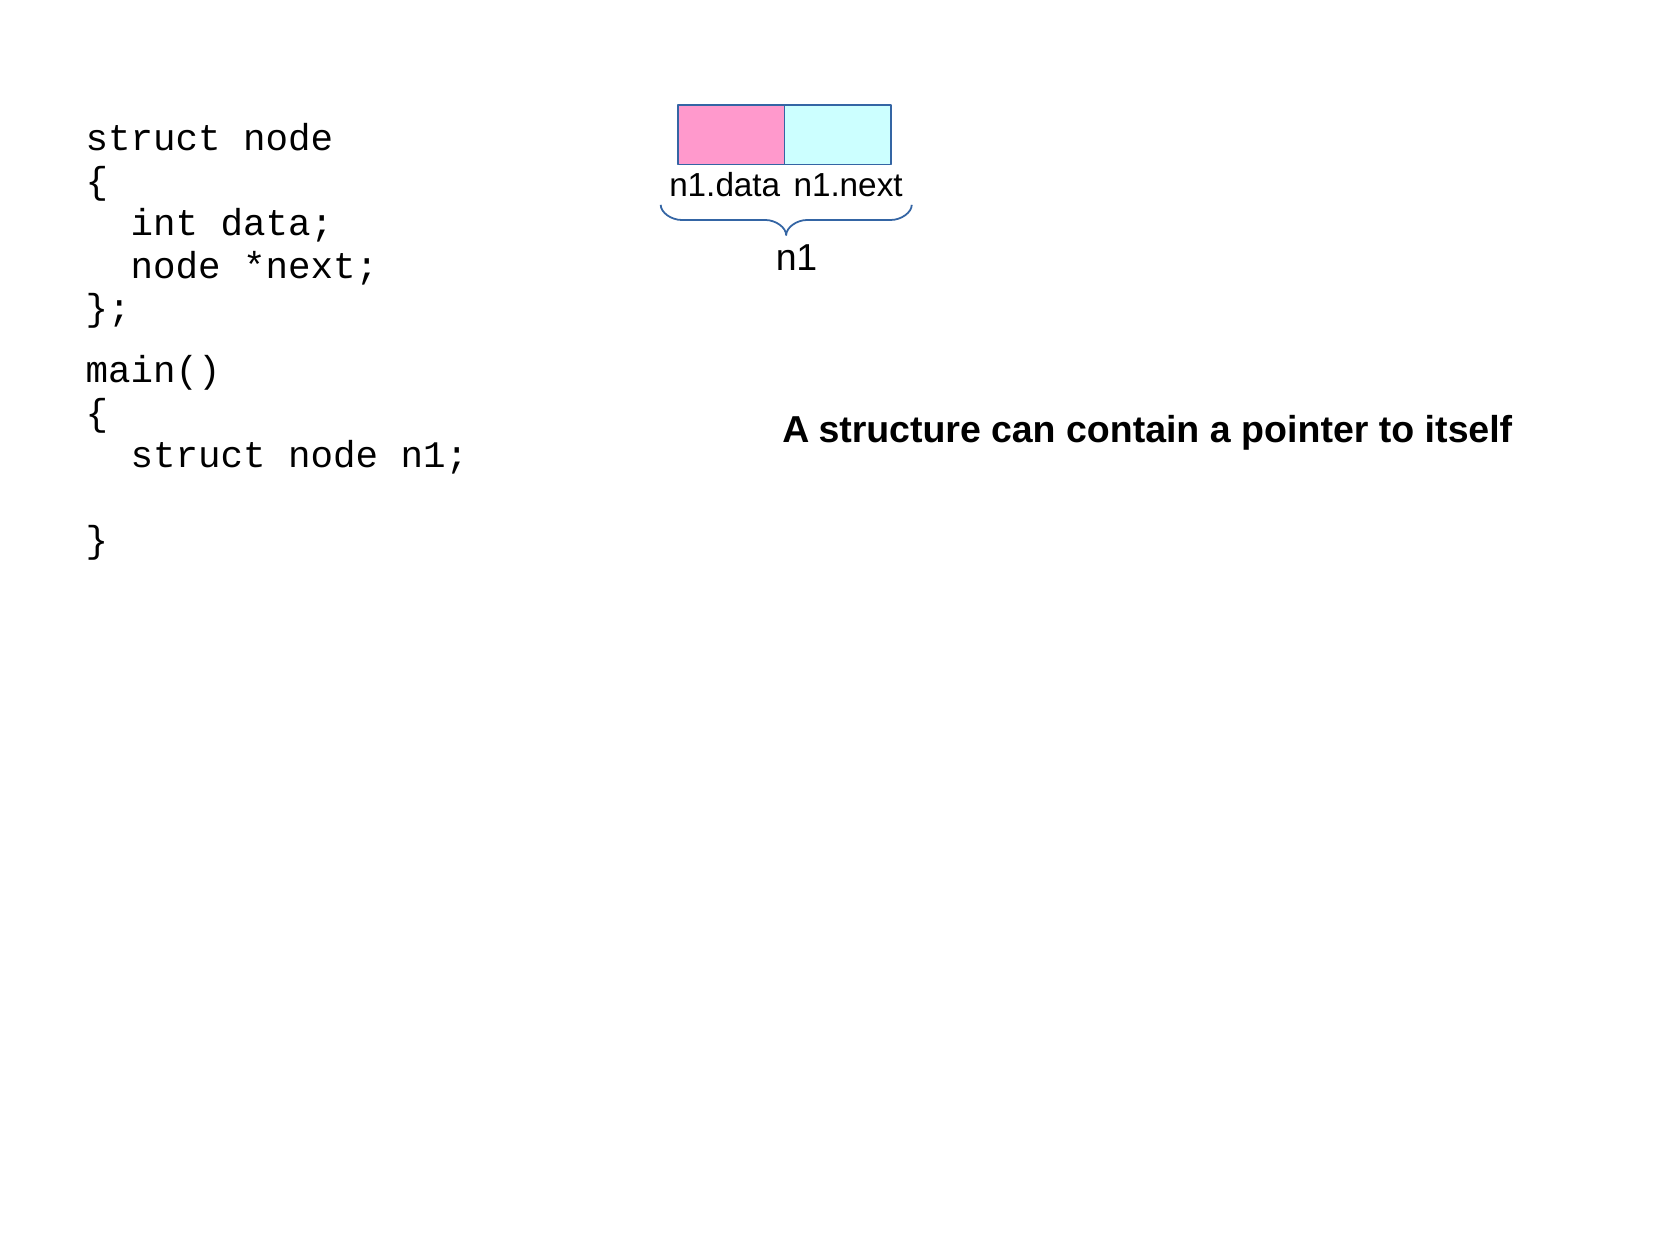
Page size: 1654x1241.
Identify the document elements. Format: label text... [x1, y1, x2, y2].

text_box struct node { int data; node *next; }; main() { struct node n1; } [70, 112, 911, 1107]
text_box n1 [760, 229, 833, 287]
text_box A structure can contain a pointer to itself [767, 401, 1528, 459]
text_box n1.data [654, 158, 778, 211]
text_box [678, 105, 891, 158]
text_box struct node { int data; node *next; }; main() { struct node n1; } [665, 211, 907, 229]
text_box n1.next [778, 158, 918, 211]
